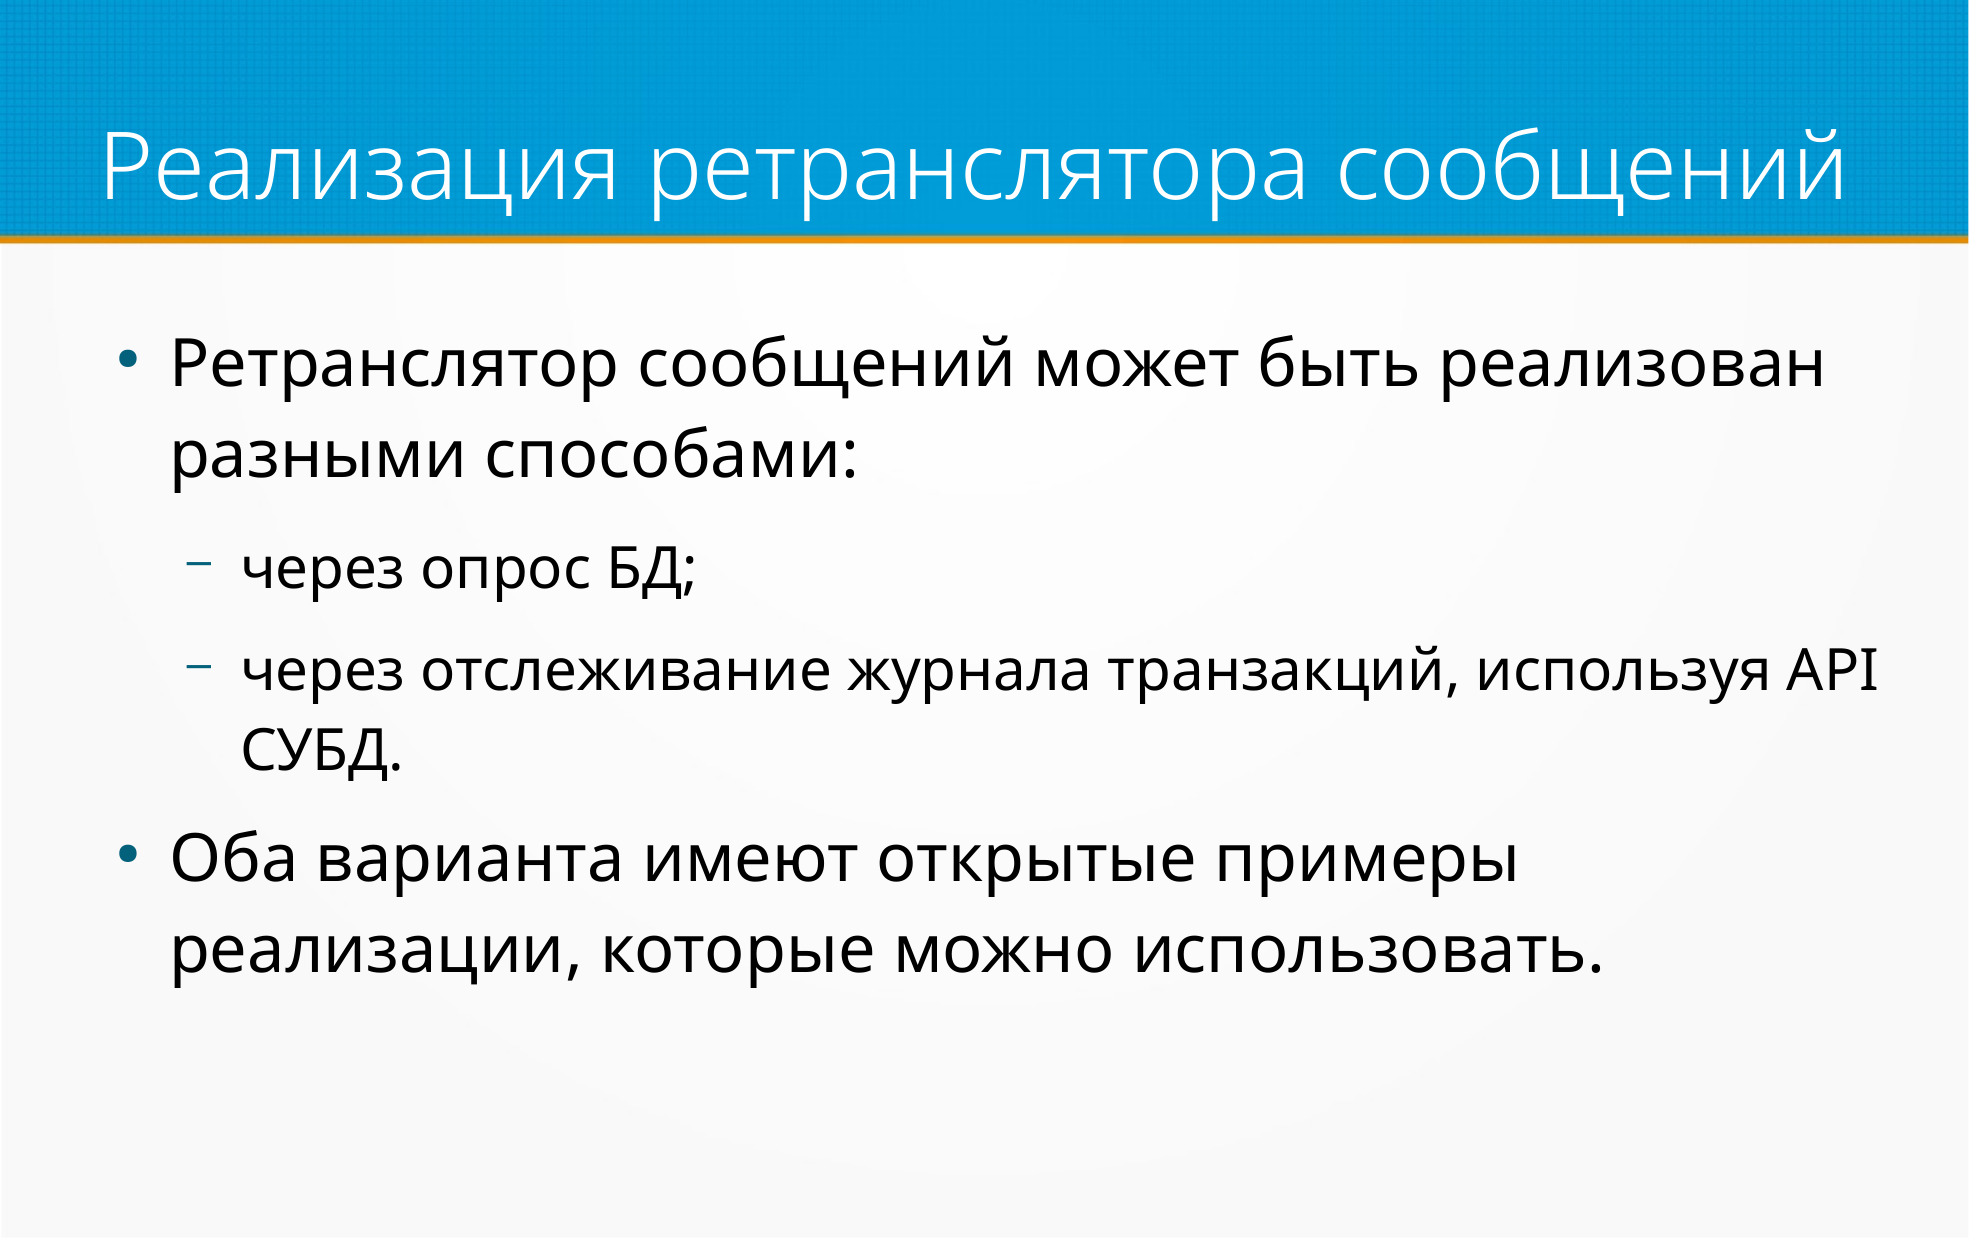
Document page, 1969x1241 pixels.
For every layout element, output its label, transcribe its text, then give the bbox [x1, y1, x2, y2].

picture [0, 233, 1969, 1241]
list Ретранслятор сообщений может быть реализован разными способами: через опрос БД; через отслеживание журнала транзакций, используя API СУБД. Оба варианта имеют открытые примеры реализации, которые можно использовать. [98, 315, 1938, 1217]
title Реализация ретранслятора сообщений [98, 19, 1870, 227]
